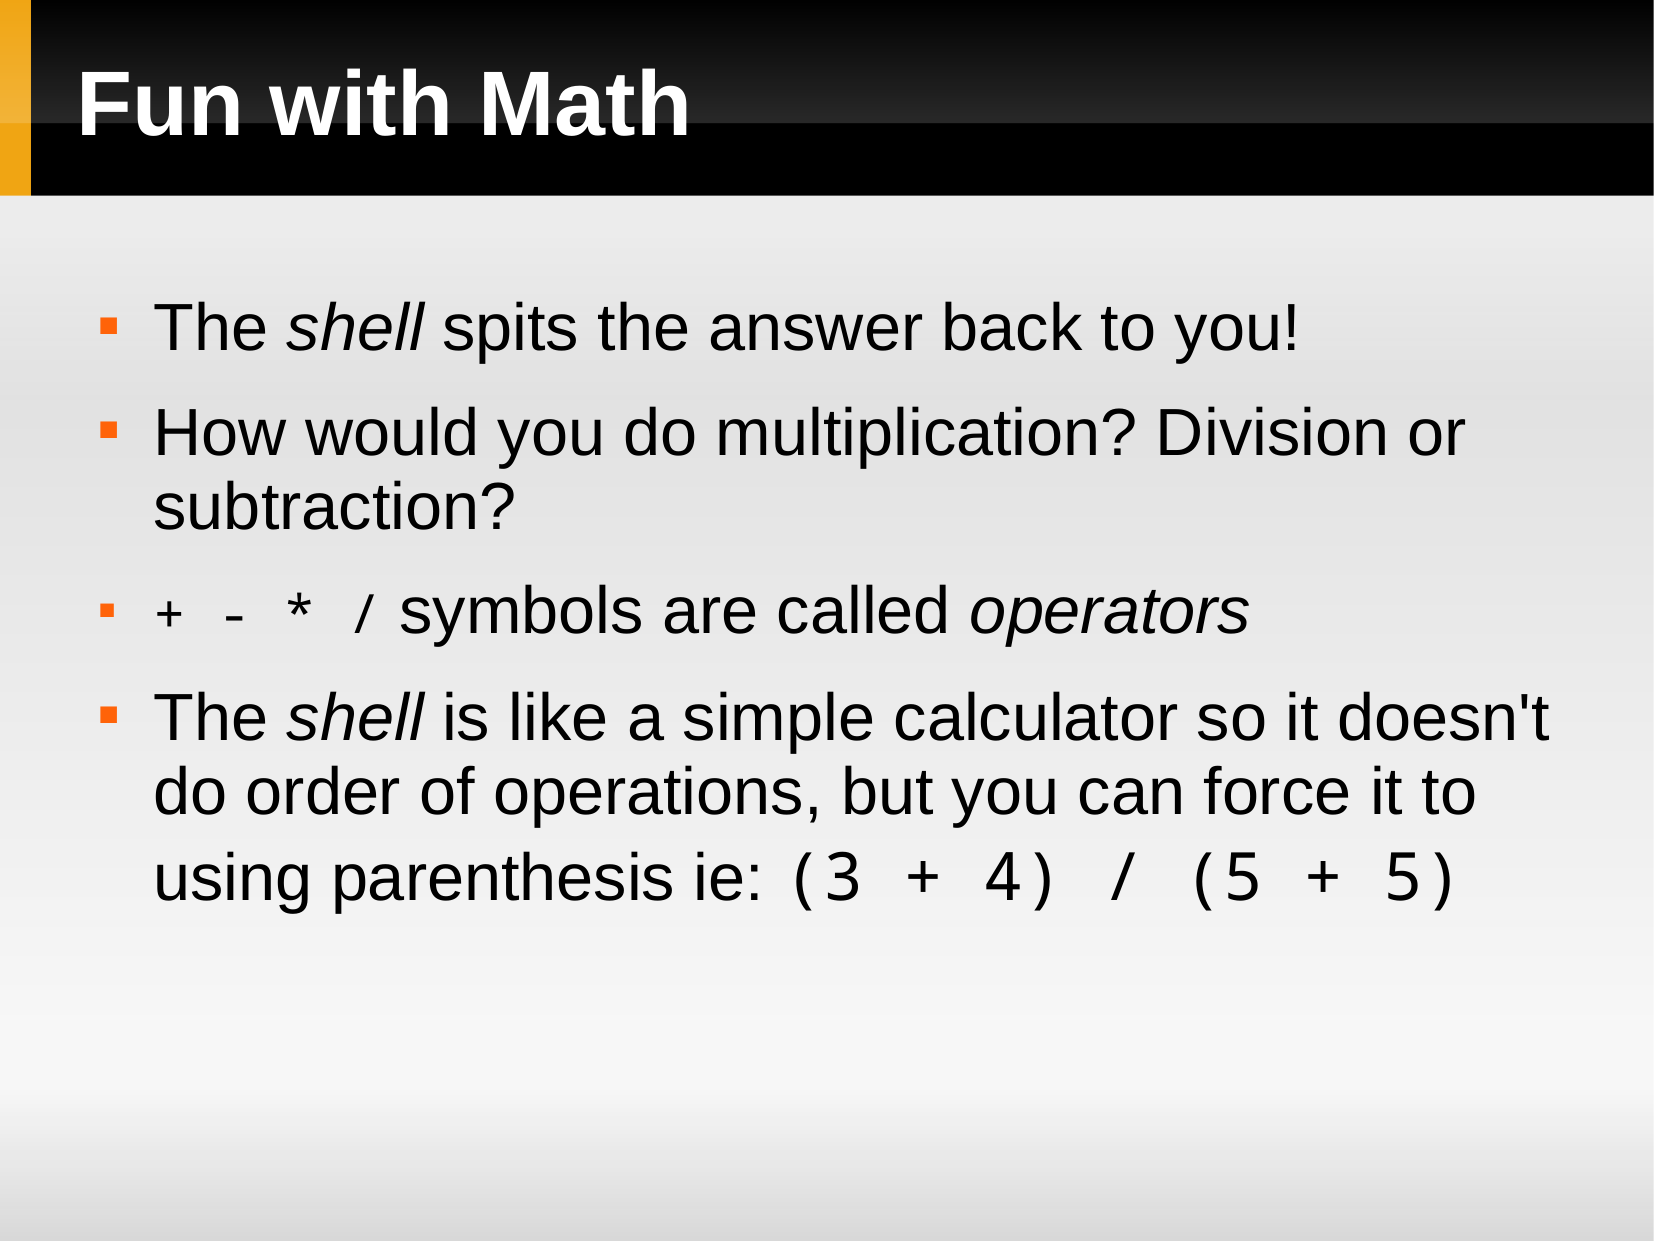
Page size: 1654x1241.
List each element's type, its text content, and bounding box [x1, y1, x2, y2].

title Fun with Math [76, 0, 1565, 208]
picture [0, 0, 1654, 1241]
list The shell spits the answer back to you! How would you do multiplication? Division or subtraction? + - * / symbols are called operators The shell is like a simple calculator so it doesn't do order of operations, but you can force it to using parenthesis ie: (3 + 4) / (5 + 5) [82, 290, 1571, 1109]
